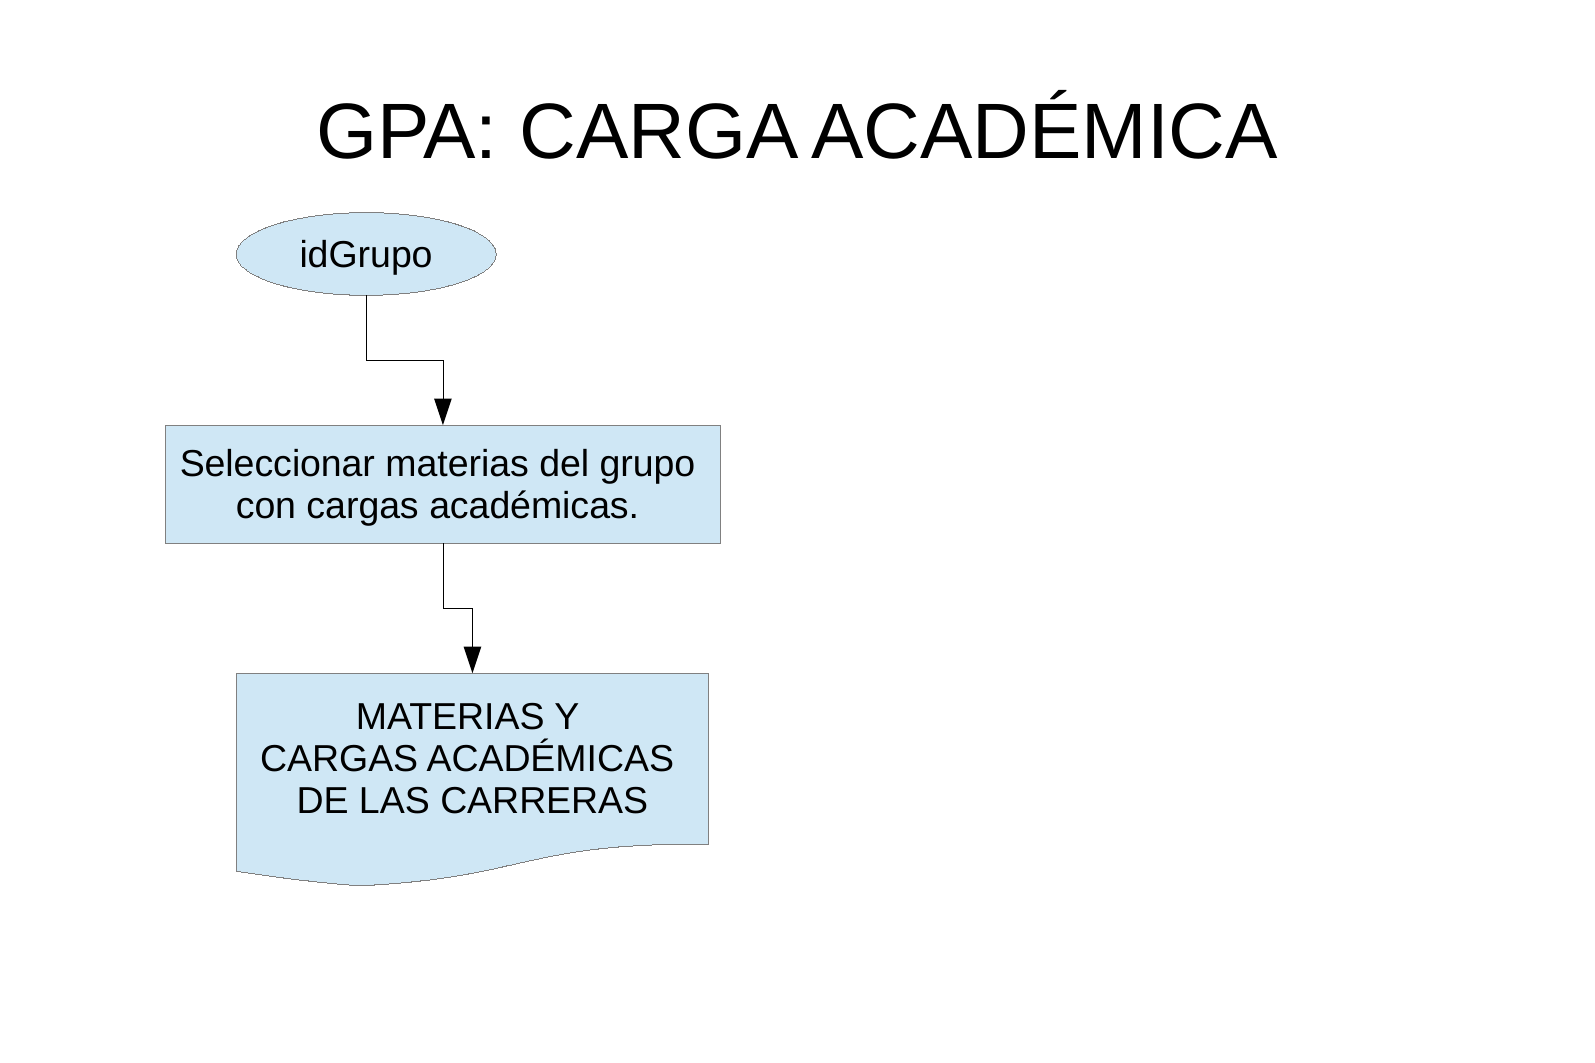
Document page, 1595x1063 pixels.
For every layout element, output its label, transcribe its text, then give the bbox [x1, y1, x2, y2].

title GPA: CARGA ACADÉMICA [79, 42, 1515, 220]
text_box MATERIAS Y CARGAS ACADÉMICAS DE LAS CARRERAS [236, 673, 709, 886]
text_box Seleccionar materias del grupo con cargas académicas. [165, 425, 721, 544]
text_box idGrupo [236, 212, 497, 296]
